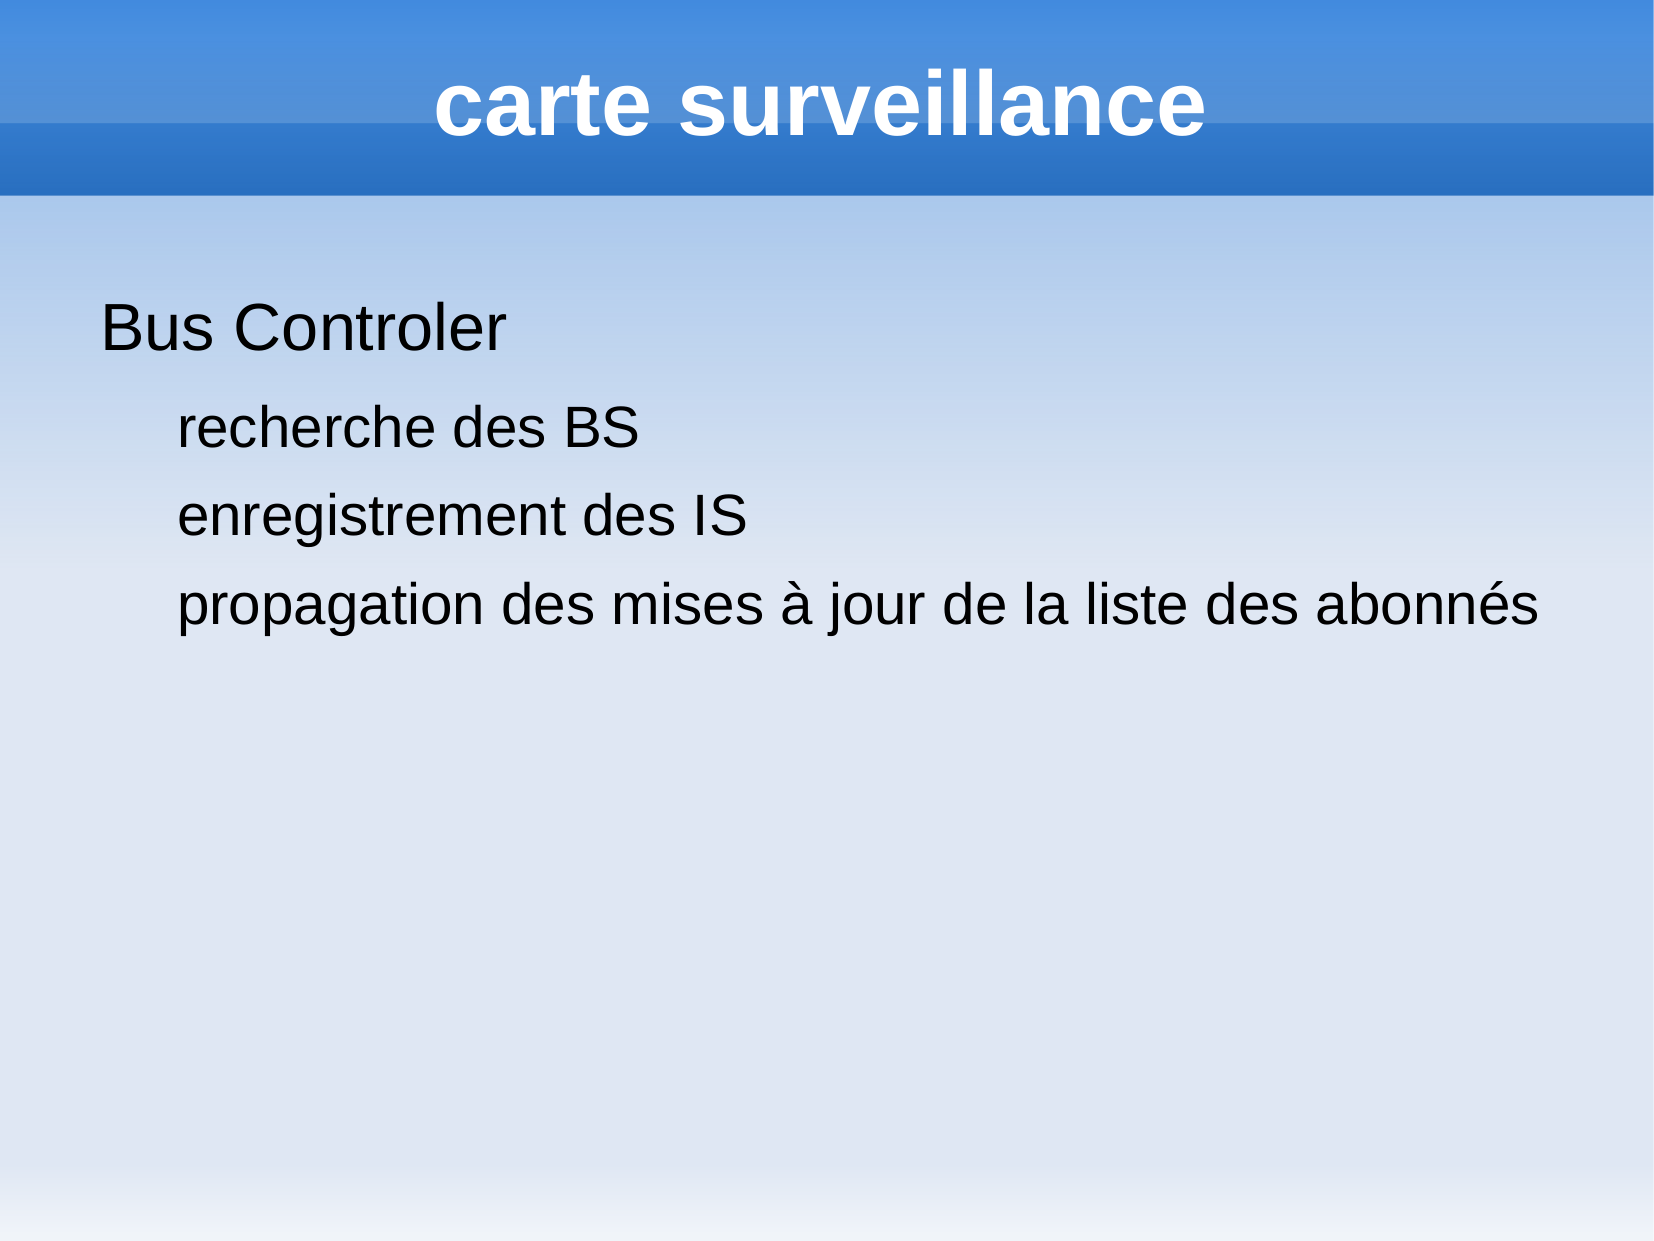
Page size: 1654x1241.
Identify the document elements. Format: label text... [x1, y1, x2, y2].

title carte surveillance [76, 7, 1565, 200]
picture [0, 0, 1654, 1241]
list Bus Controler recherche des BS enregistrement des IS propagation des mises à jour de la liste des abonnés [82, 290, 1571, 1094]
